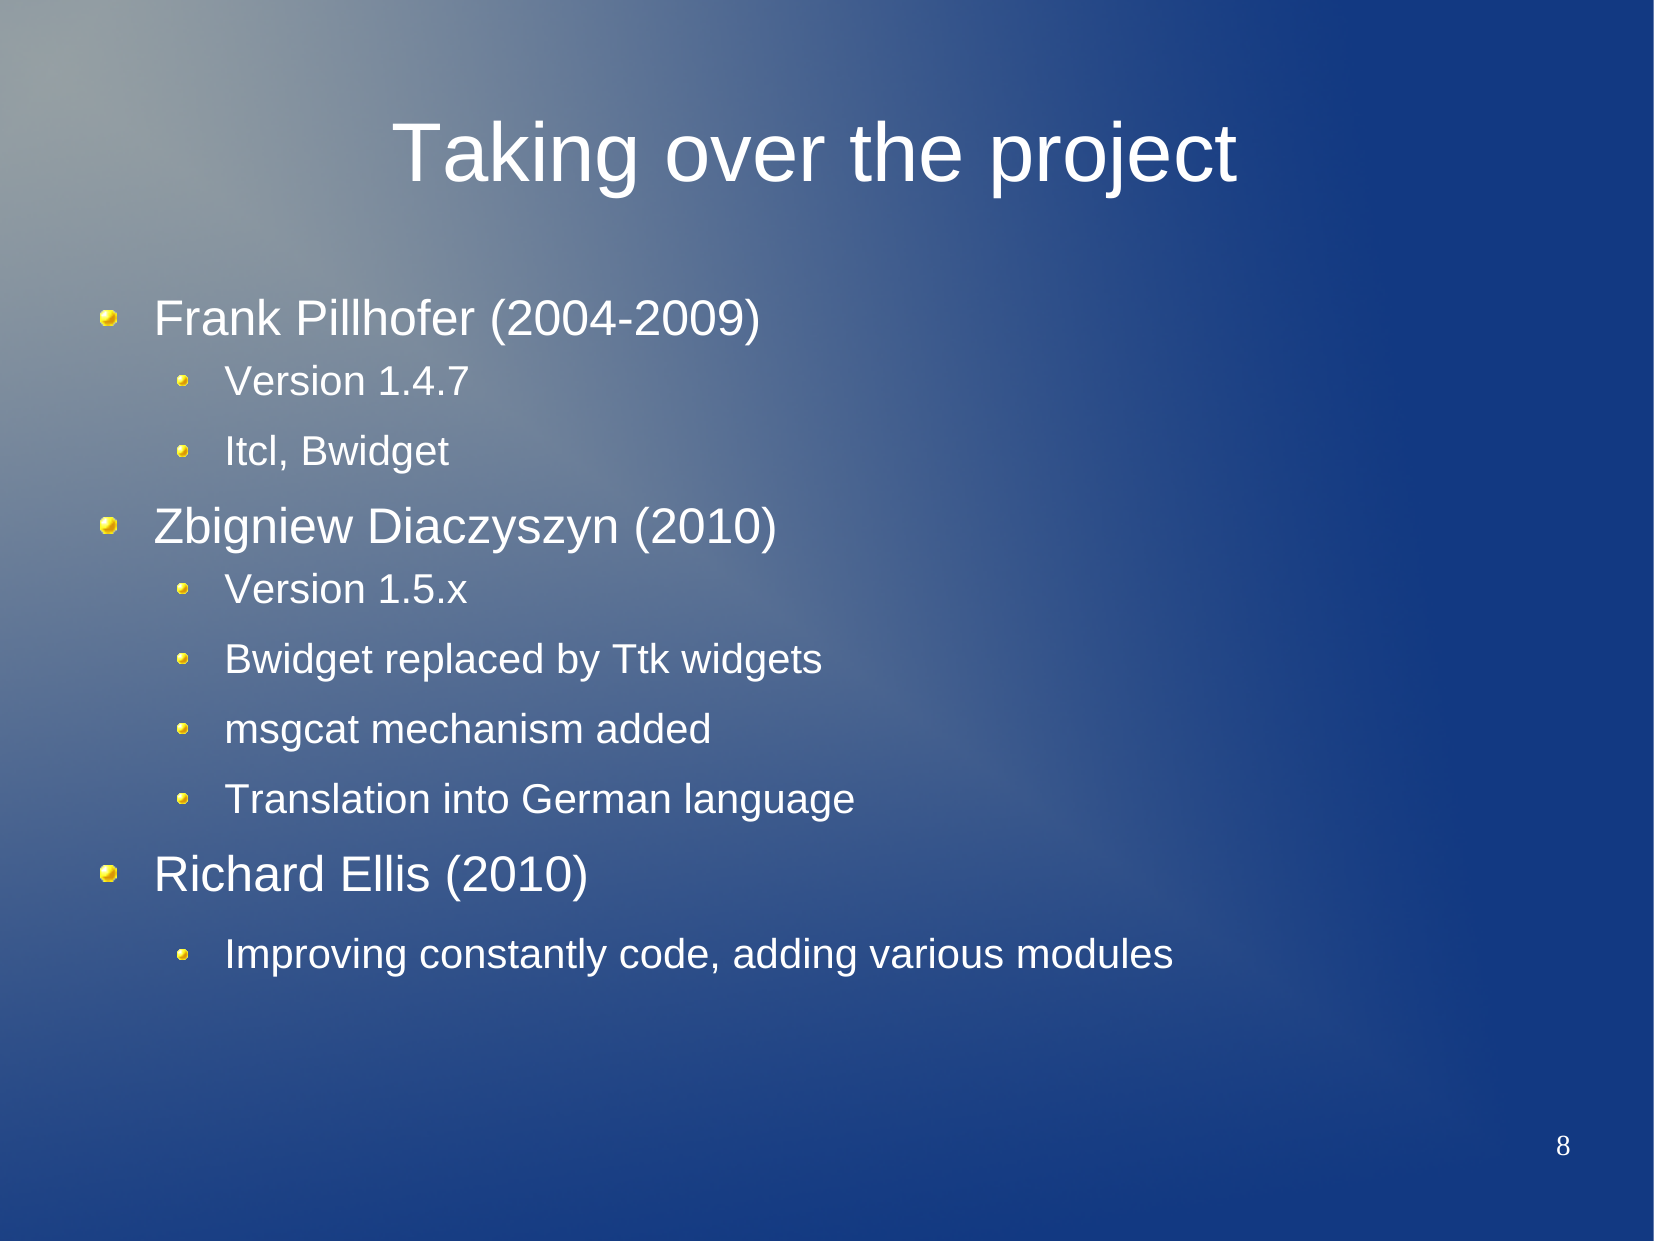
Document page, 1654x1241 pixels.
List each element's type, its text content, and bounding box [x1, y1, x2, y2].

title Taking over the project [82, 49, 1571, 257]
picture [0, 0, 1654, 1241]
list Frank Pillhofer (2004-2009) Version 1.4.7 Itcl, Bwidget Zbigniew Diaczyszyn (2010) Version 1.5.x Bwidget replaced by Ttk widgets msgcat mechanism added Translation into German language Richard Ellis (2010) Improving constantly code, adding various modules [82, 290, 1571, 1109]
